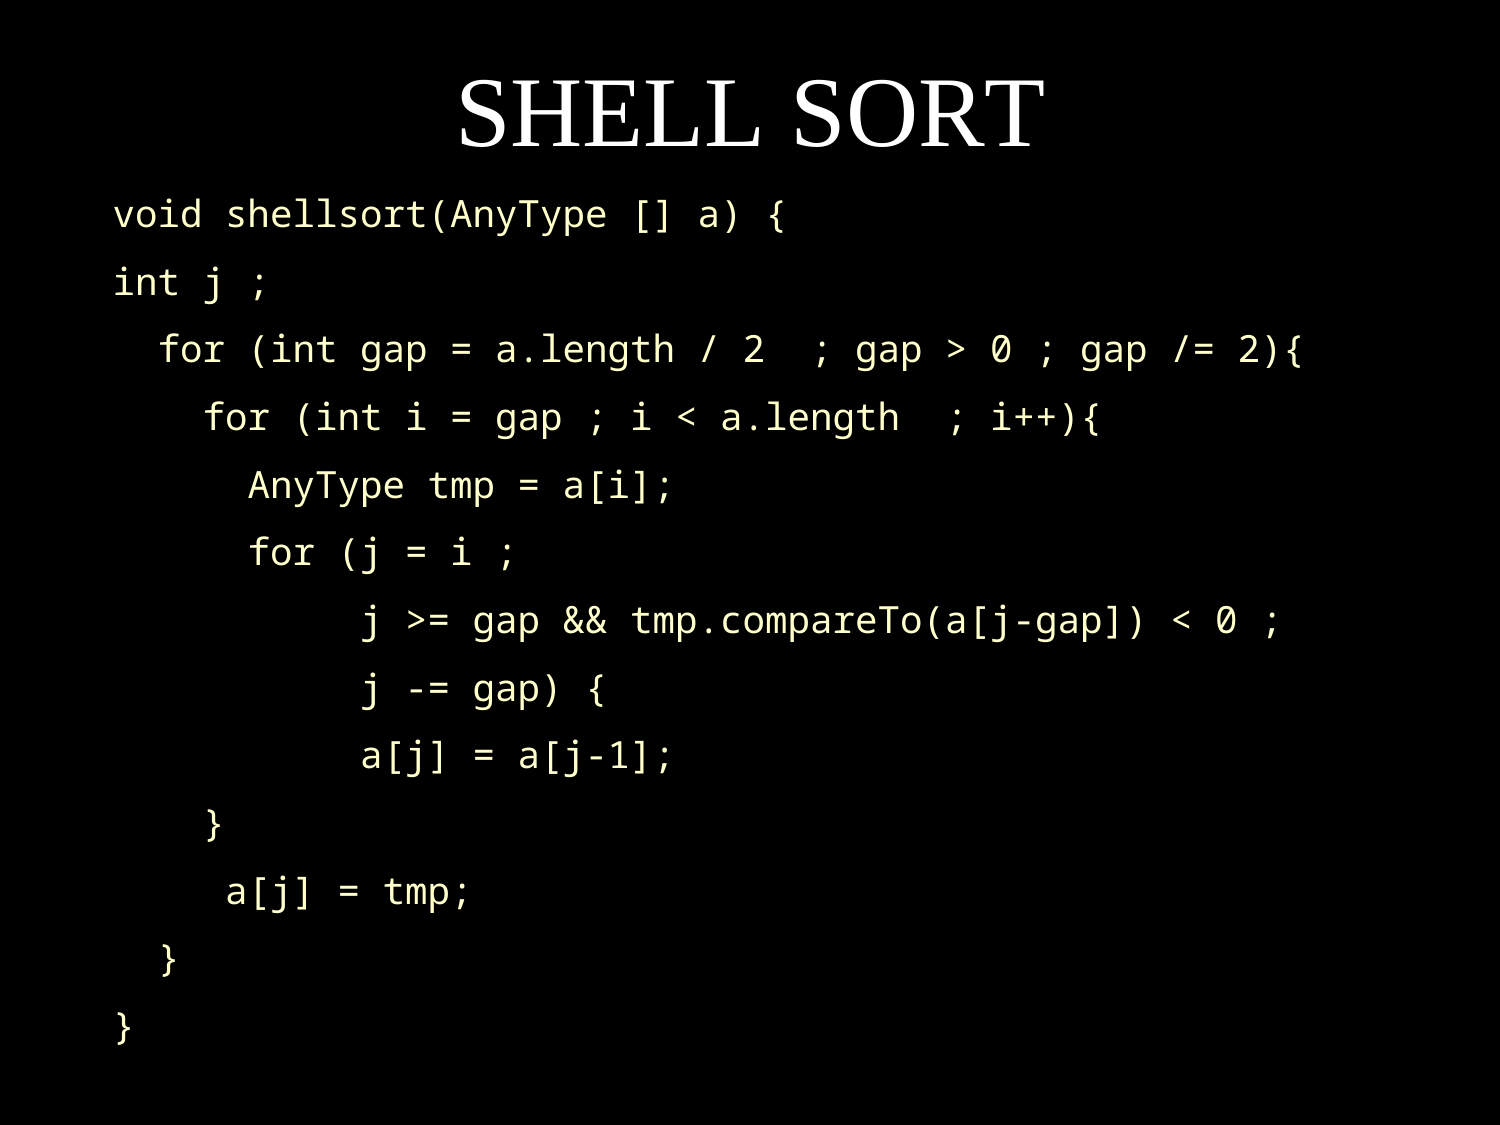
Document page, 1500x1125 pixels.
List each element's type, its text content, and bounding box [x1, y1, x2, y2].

title SHELL SORT [22, 37, 1480, 188]
list void shellsort(AnyType [] a) { int j ; for (int gap = a.length / 2 ; gap > 0 ; gap /= 2){ for (int i = gap ; i < a.length ; i++){ AnyType tmp = a[i]; for (j = i ; j >= gap && tmp.compareTo(a[j-gap]) < 0 ; j -= gap) { a[j] = a[j-1]; } a[j] = tmp; } } [112, 187, 1482, 1011]
